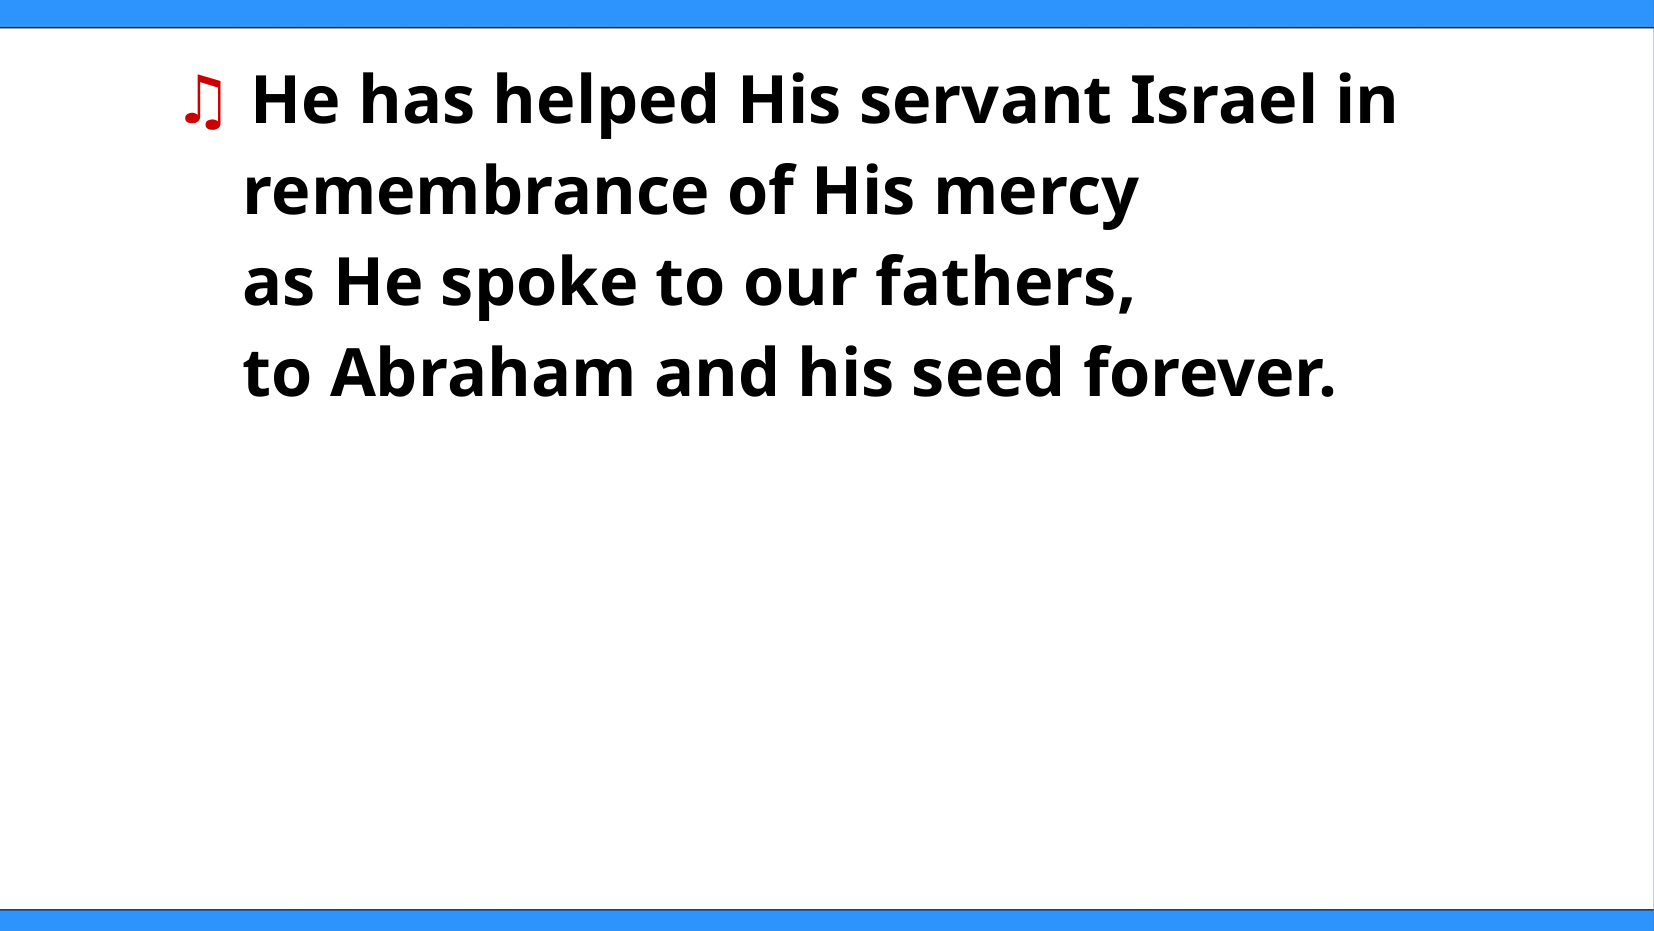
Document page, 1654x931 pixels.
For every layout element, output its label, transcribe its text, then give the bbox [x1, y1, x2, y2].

picture [0, 0, 1654, 931]
text_box ♫ He has helped His servant Israel in remembrance of His mercy as He spoke to our fathers, to Abraham and his seed forever. [90, 45, 1591, 415]
